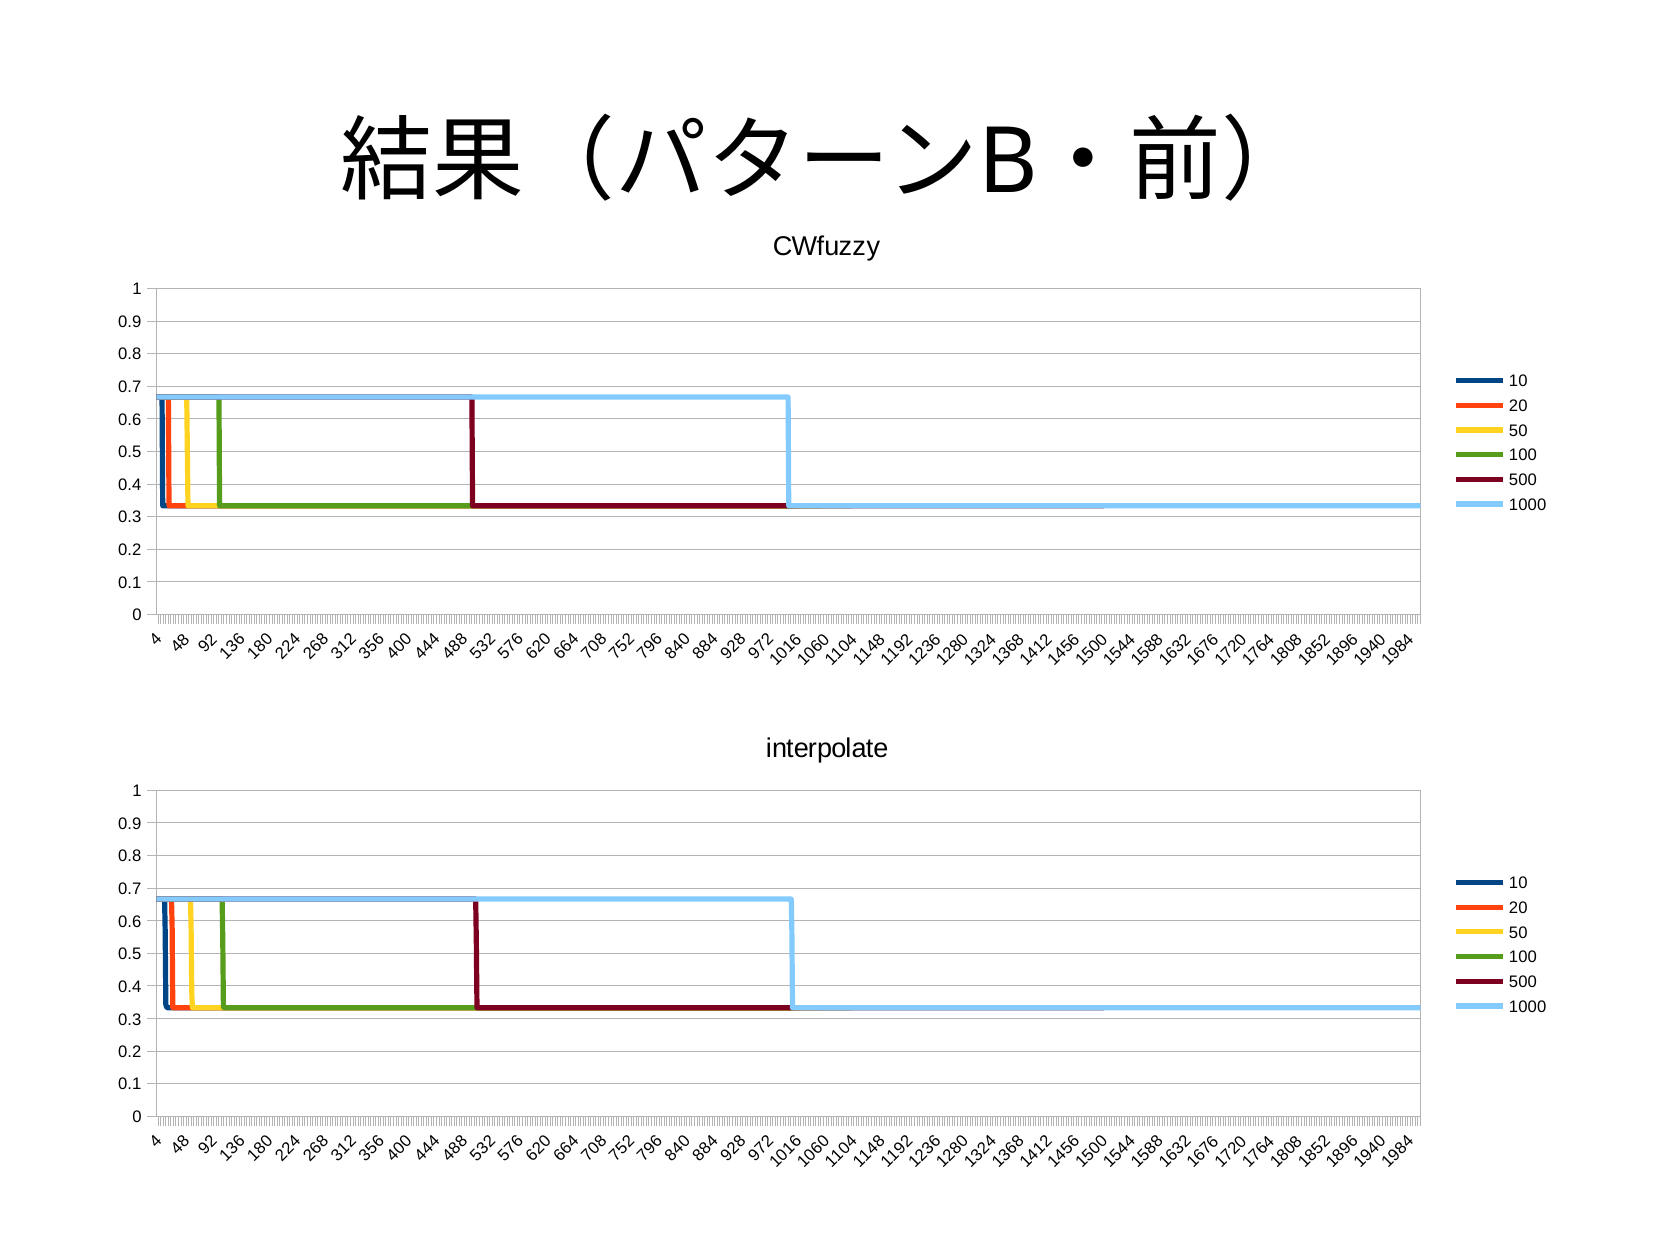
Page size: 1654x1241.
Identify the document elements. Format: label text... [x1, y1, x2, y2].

title 結果（パターンB・前） [82, 56, 1571, 250]
chart [88, 206, 1565, 679]
chart [88, 708, 1565, 1181]
